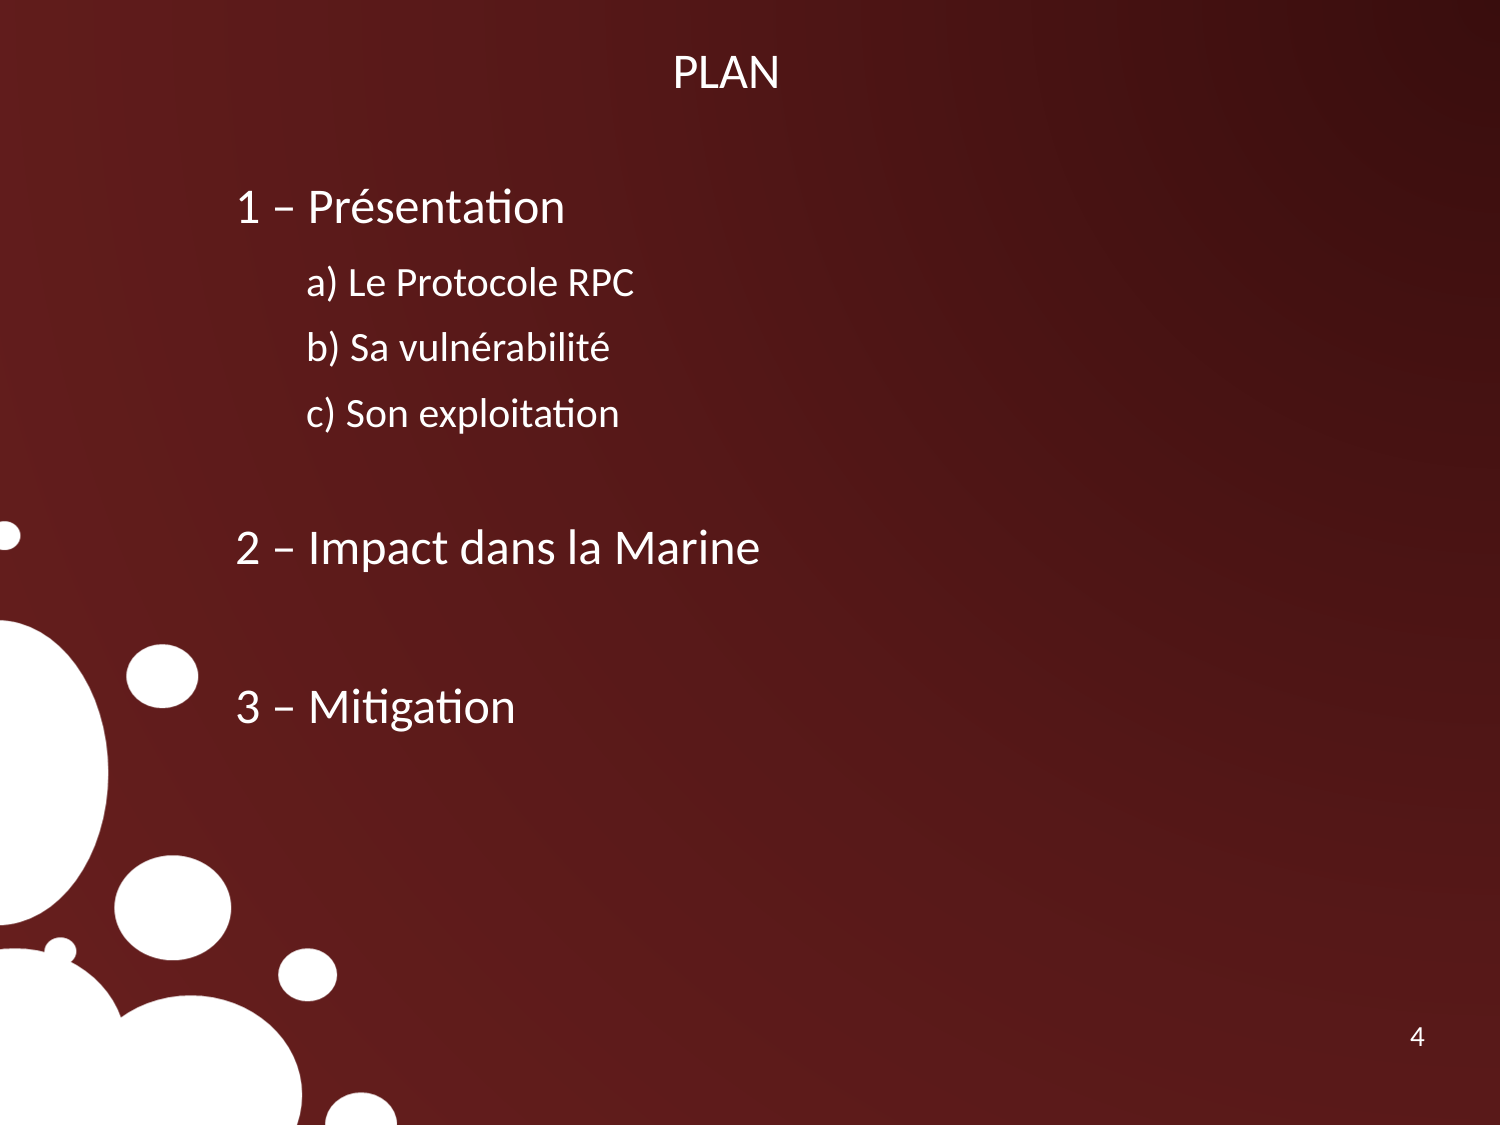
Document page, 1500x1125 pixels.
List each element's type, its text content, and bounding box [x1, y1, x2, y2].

picture [0, 0, 1500, 1125]
list 1 – Présentation a) Le Protocole RPC b) Sa vulnérabilité c) Son exploitation 2 – Impact dans la Marine 3 – Mitigation [164, 185, 1286, 929]
text_box PLAN [672, 50, 828, 121]
